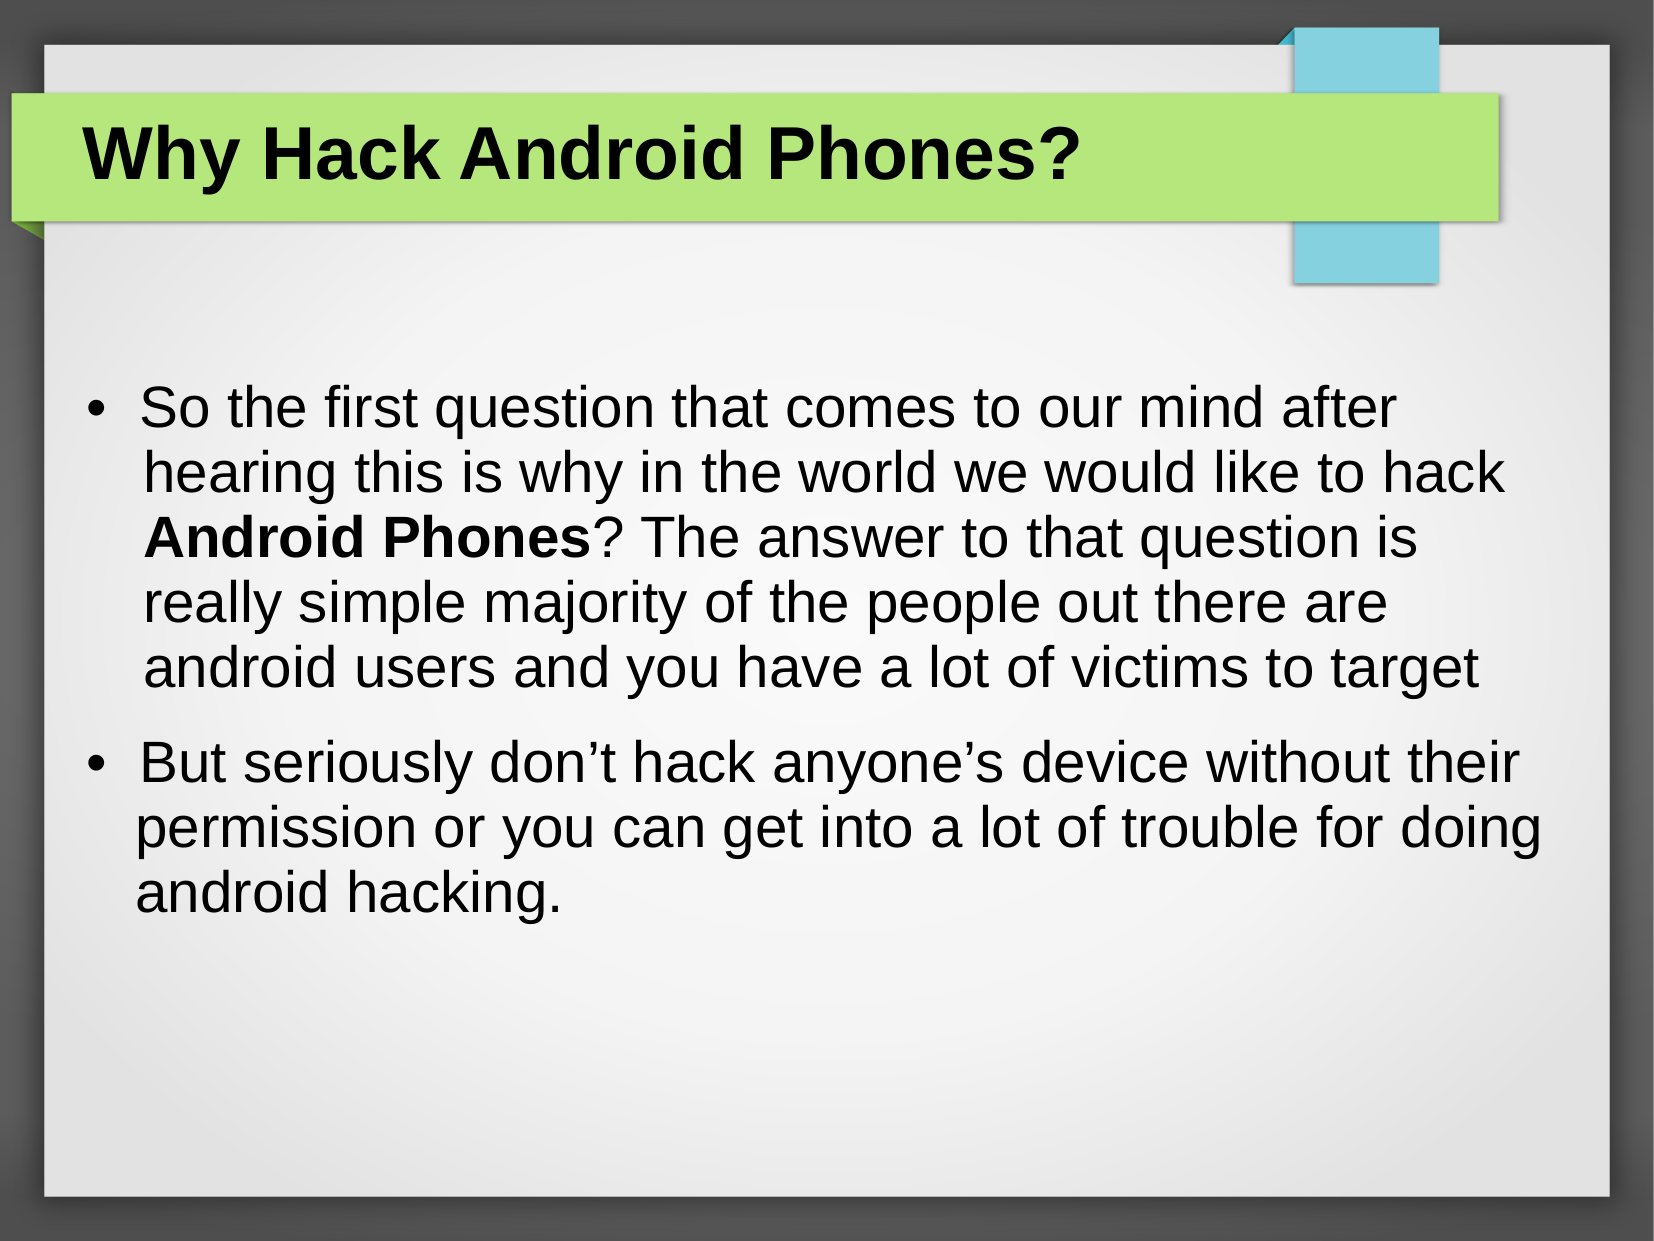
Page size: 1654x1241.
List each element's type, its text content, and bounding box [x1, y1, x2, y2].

title Why Hack Android Phones? [82, 94, 1264, 213]
picture [0, 0, 1654, 1241]
list • So the first question that comes to our mind after hearing this is why in the world we would like to hack Android Phones? The answer to that question is really simple majority of the people out there are android users and you have a lot of victims to target • But seriously don’t hack anyone’s device without their permission or you can get into a lot of trouble for doing android hacking. [86, 375, 1576, 1095]
